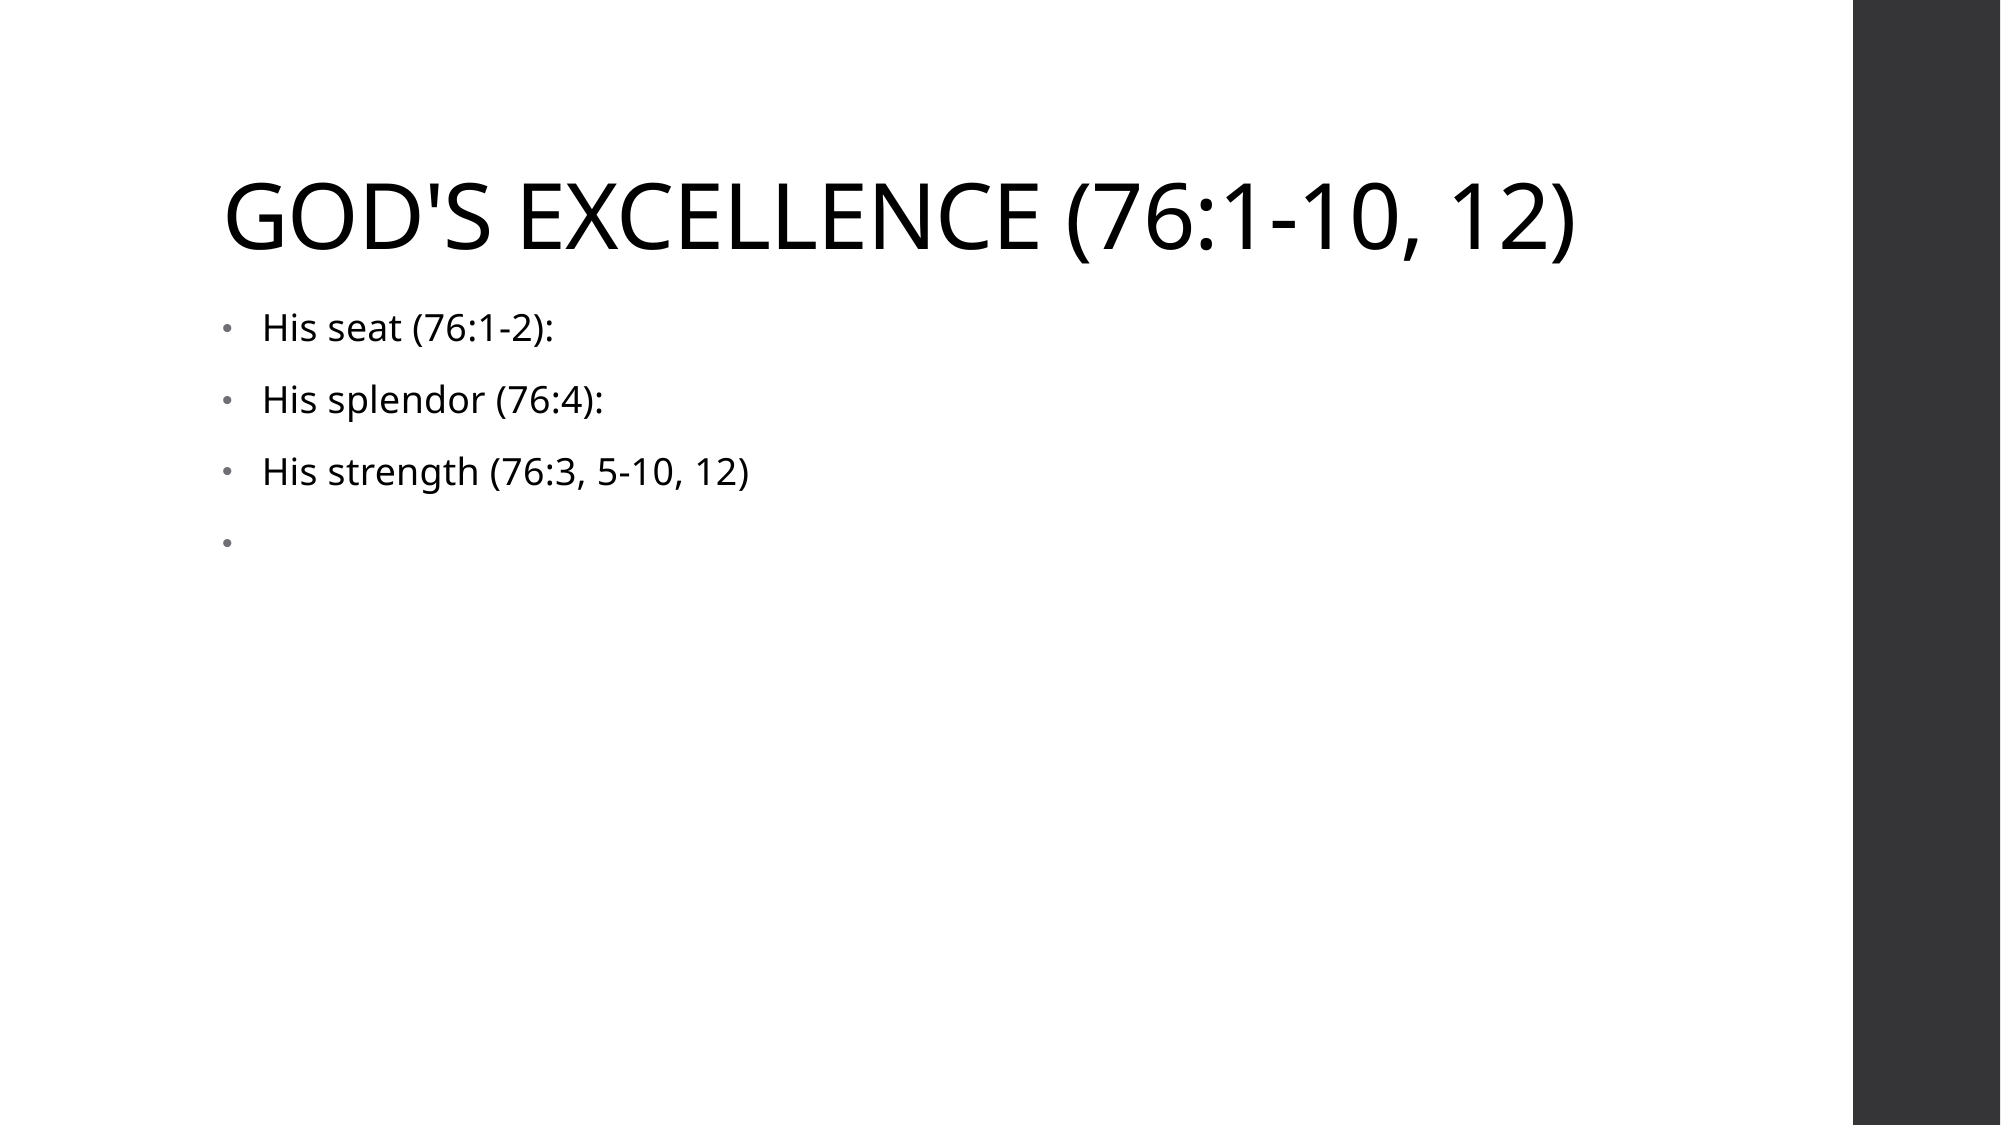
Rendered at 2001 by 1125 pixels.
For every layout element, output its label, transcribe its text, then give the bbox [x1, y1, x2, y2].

title GOD'S EXCELLENCE (76:1-10, 12) [206, 60, 1797, 278]
list His seat (76:1-2): His splendor (76:4): His strength (76:3, 5-10, 12) [206, 299, 1617, 1014]
